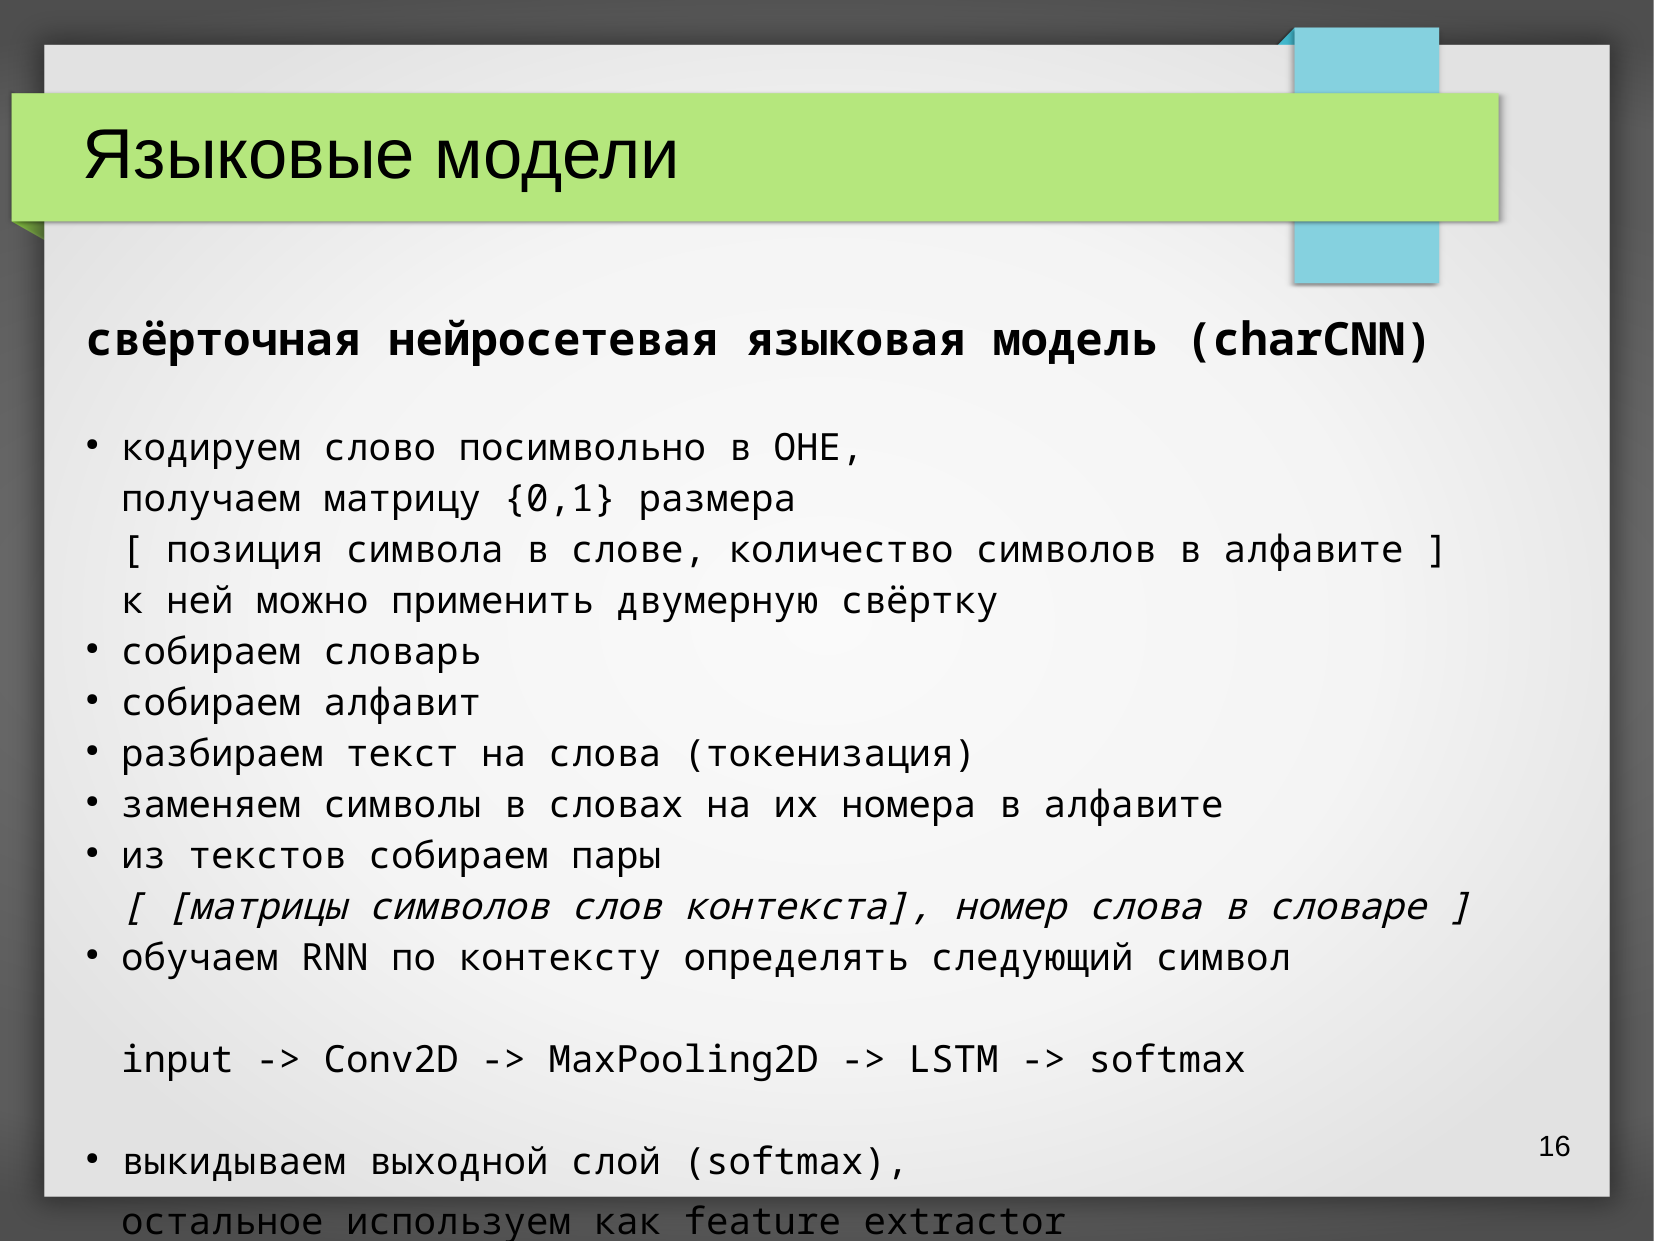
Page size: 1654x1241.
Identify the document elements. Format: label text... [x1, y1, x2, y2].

text_box свёрточная нейросетевая языковая модель (charCNN) кодируем слово посимвольно в OHE, получаем матрицу {0,1} размера [ позиция символа в слове, количество символов в алфавите ] к ней можно применить двумерную свёртку собираем словарь собираем алфавит разбираем текст на слова (токенизация) заменяем символы в словах на их номера в алфавите из текстов собираем пары [ [матрицы символов слов контекста], номер слова в словаре ] обучаем RNN по контексту определять следующий символ input -> Conv2D -> MaxPooling2D -> LSTM -> softmax выкидываем выходной слой (softmax), остальное используем как feature extractor [70, 236, 1595, 1162]
title Языковые модели [82, 114, 1406, 194]
picture [0, 0, 1654, 1241]
